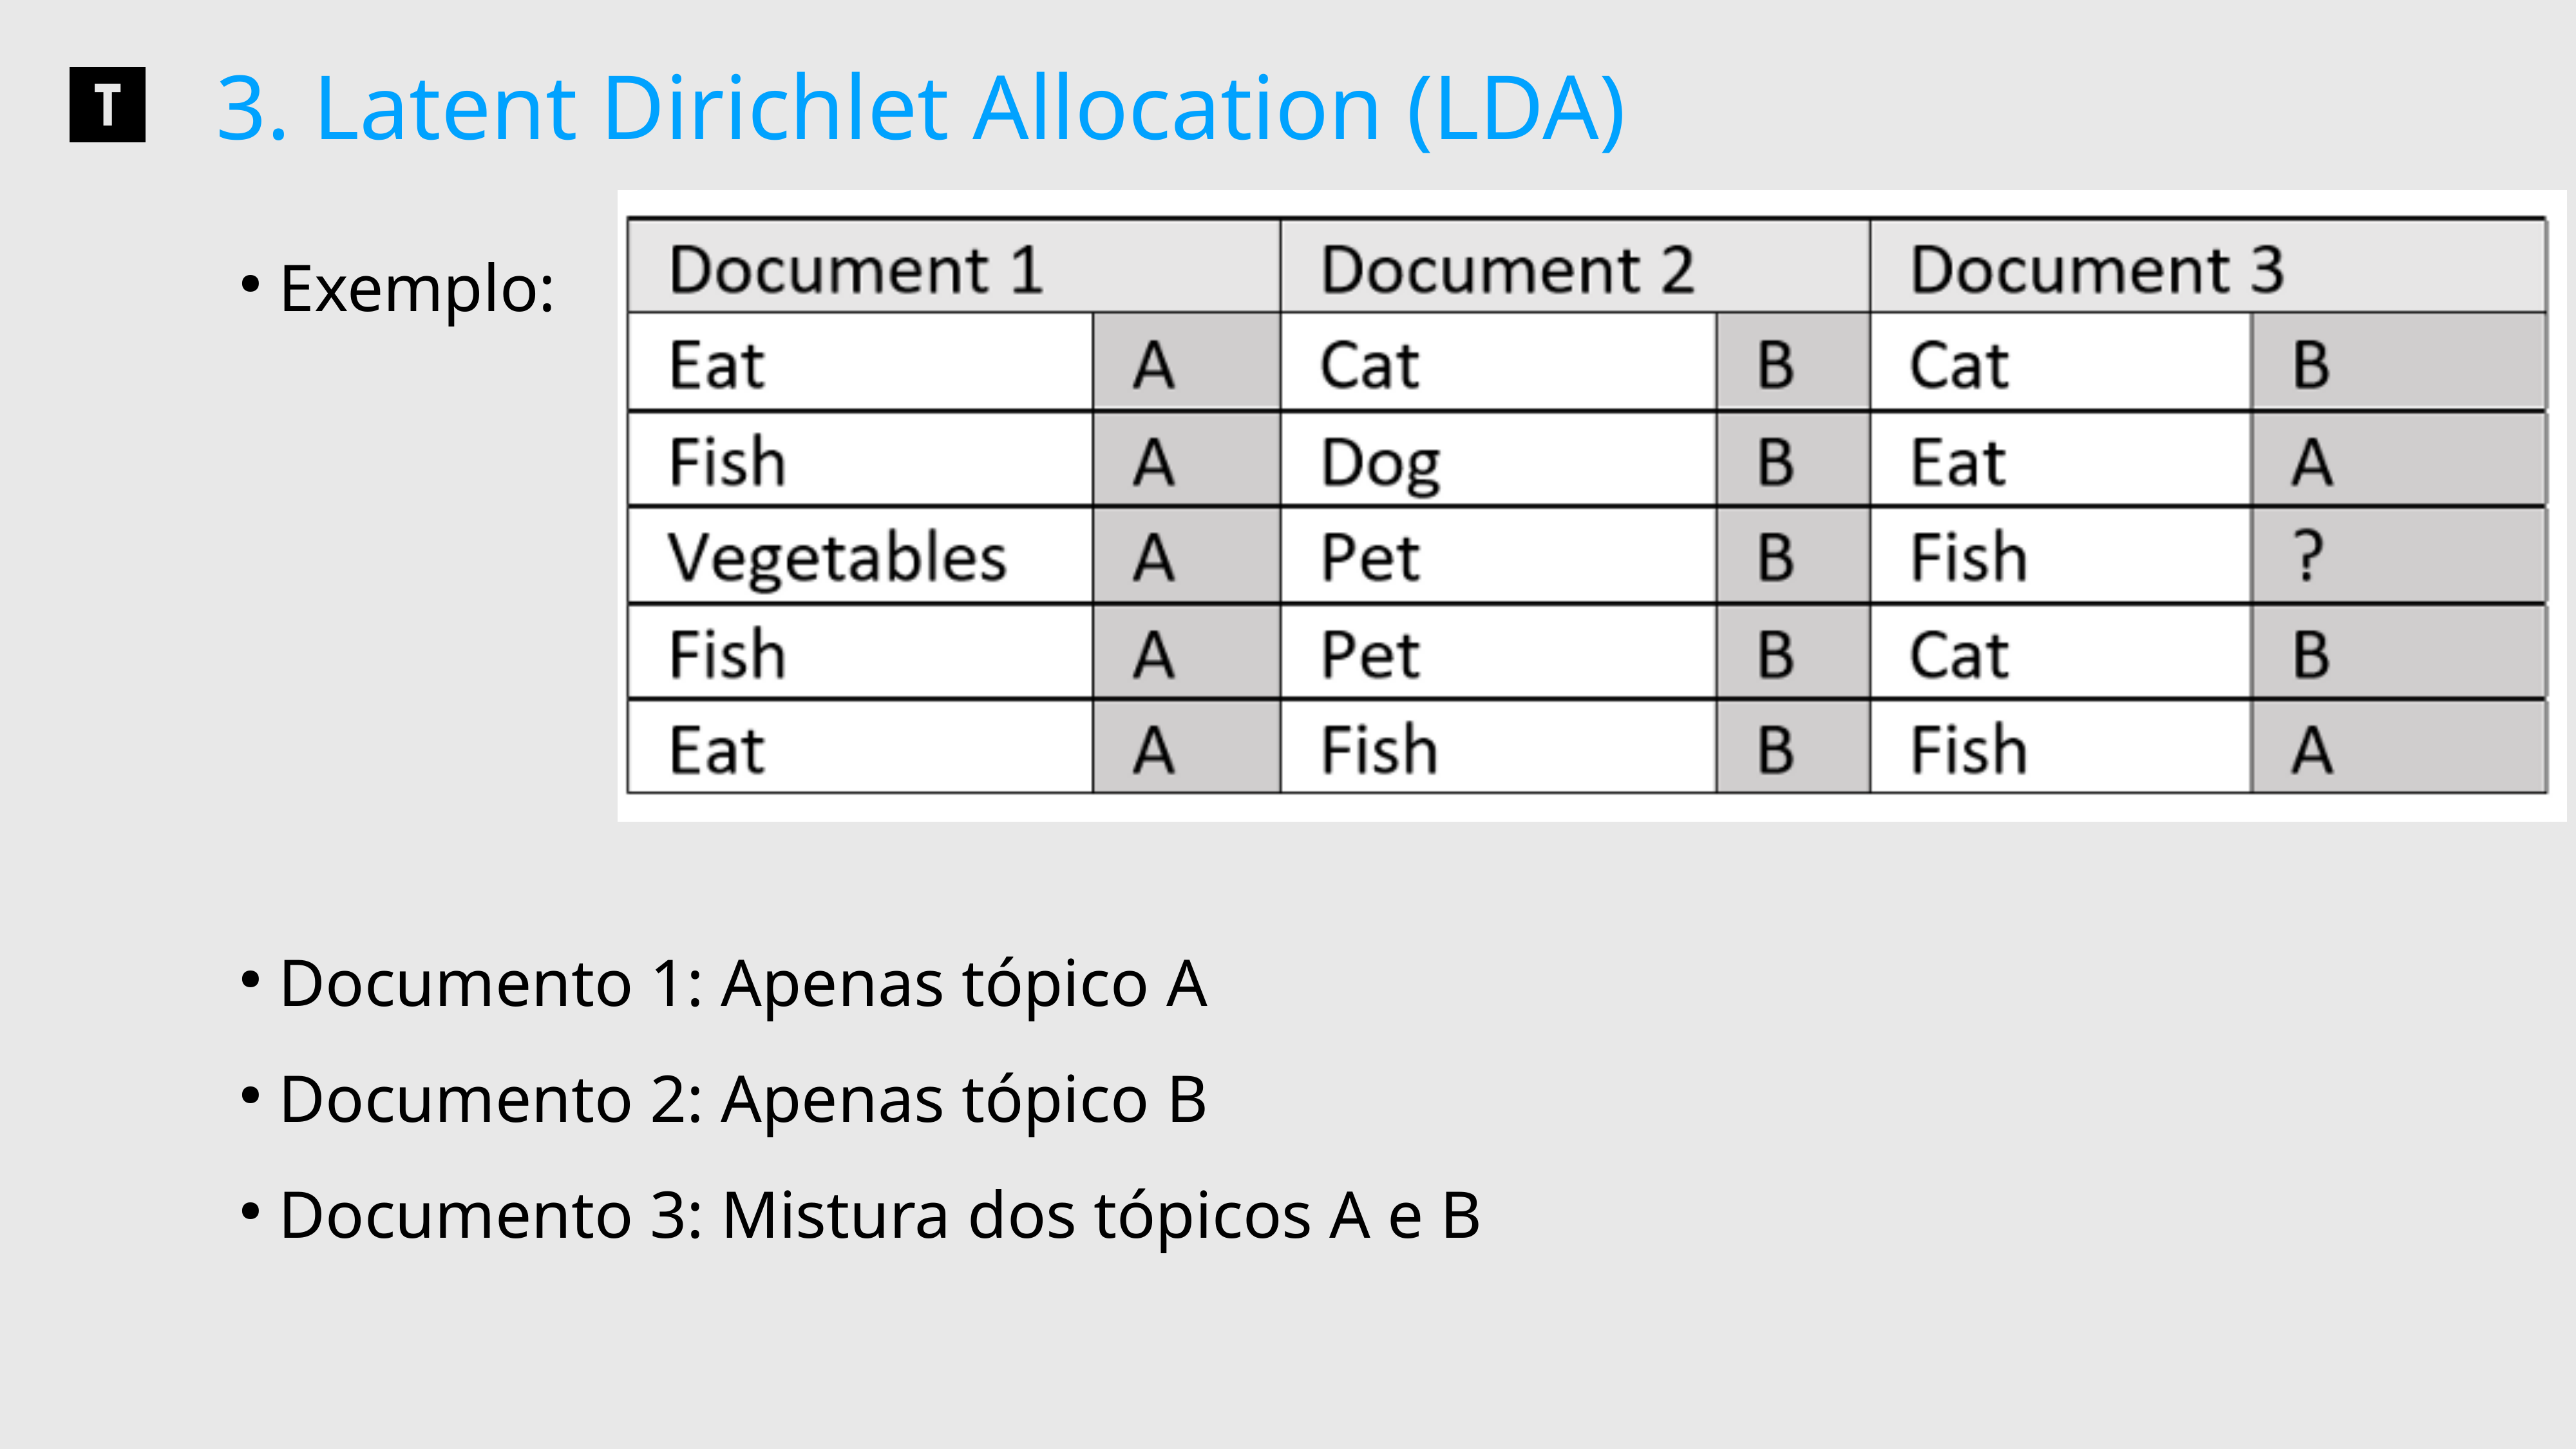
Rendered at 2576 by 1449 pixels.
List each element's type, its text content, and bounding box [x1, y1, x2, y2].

picture [70, 67, 146, 142]
text_box Exemplo: Documento 1: Apenas tópico A Documento 2: Apenas tópico B Documento 3: Mistura dos tópicos A e B [211, 203, 618, 407]
text_box 3. Latent Dirichlet Allocation (LDA) [211, 46, 2267, 163]
picture [618, 190, 2567, 822]
